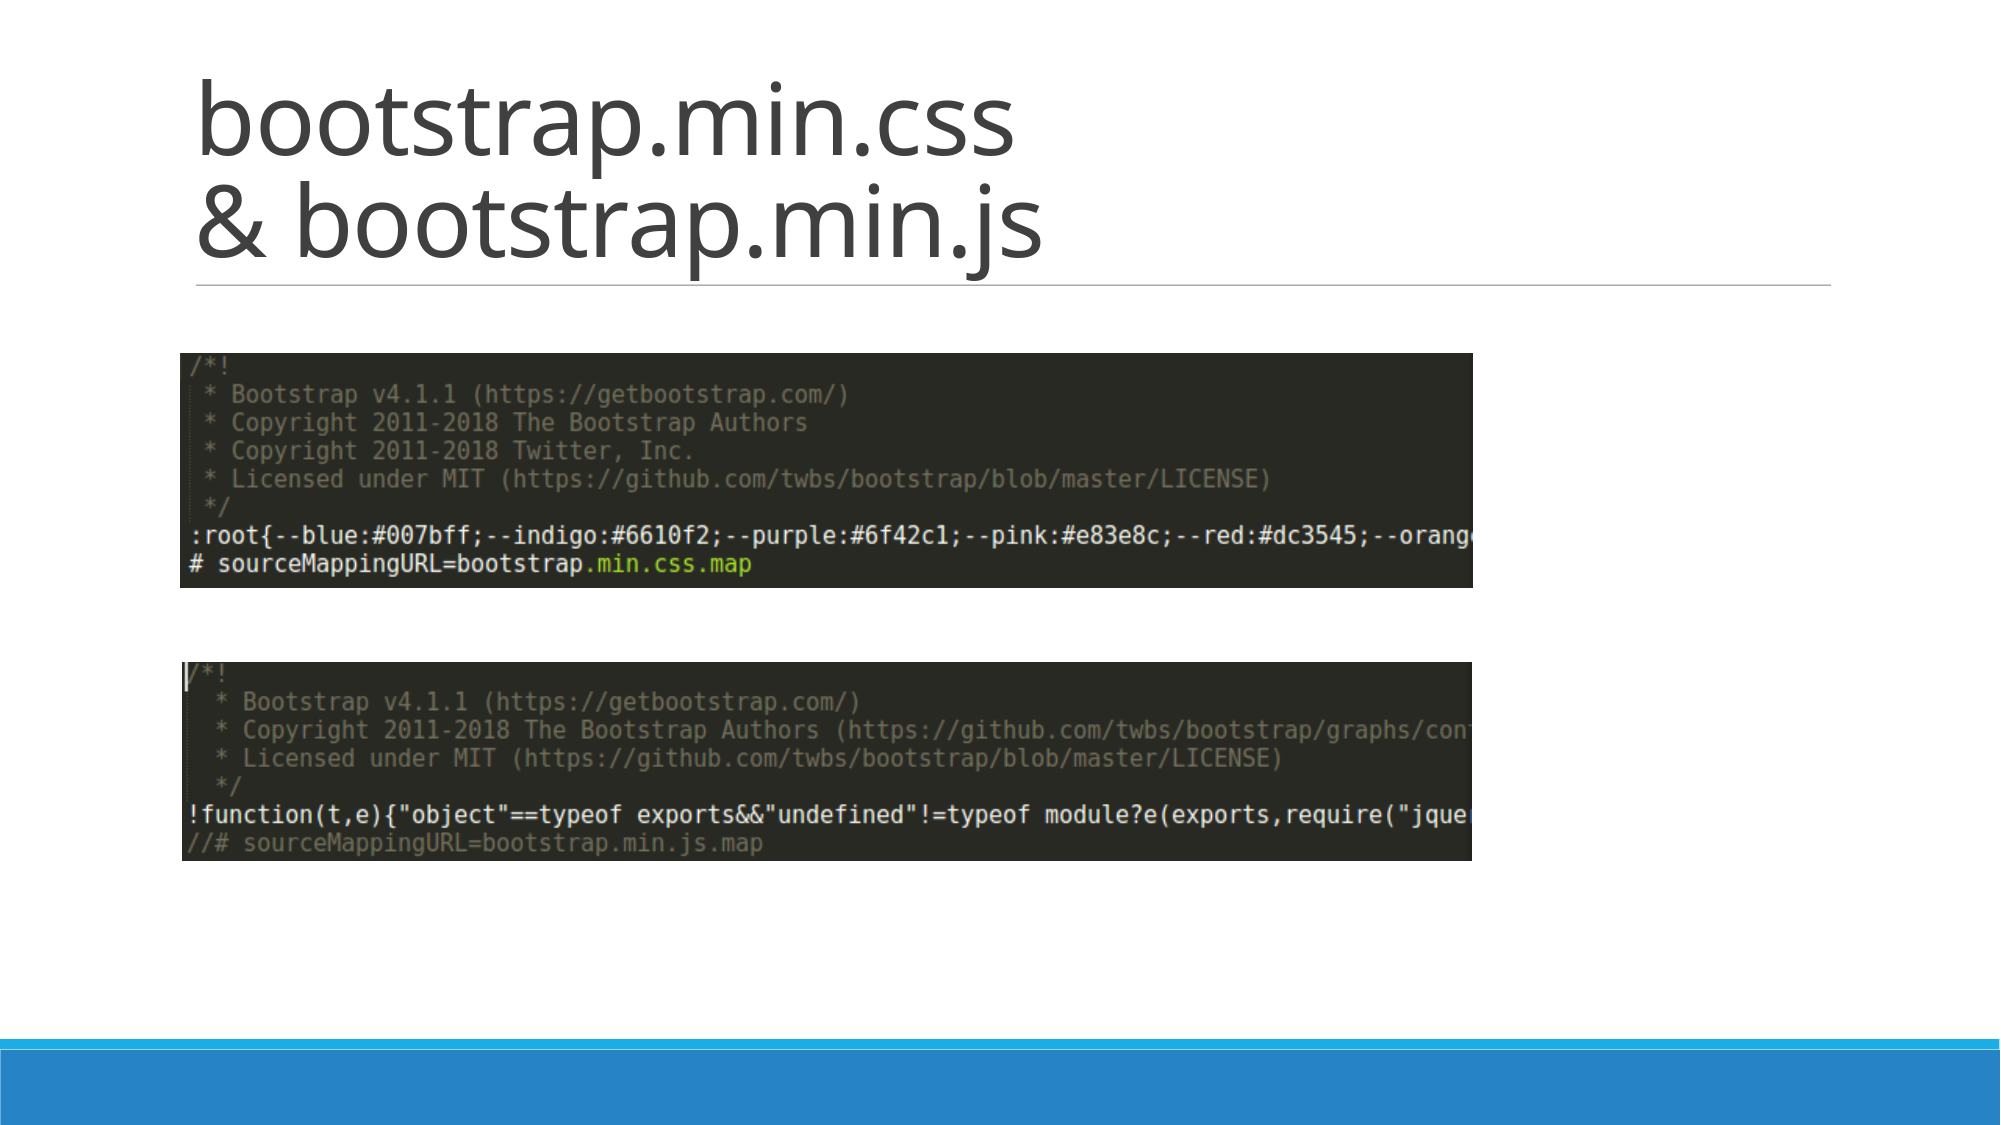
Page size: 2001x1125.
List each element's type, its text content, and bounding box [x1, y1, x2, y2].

picture [180, 353, 1473, 588]
text_box bootstrap.min.css & bootstrap.min.js [180, 47, 1830, 285]
picture [182, 662, 1472, 861]
